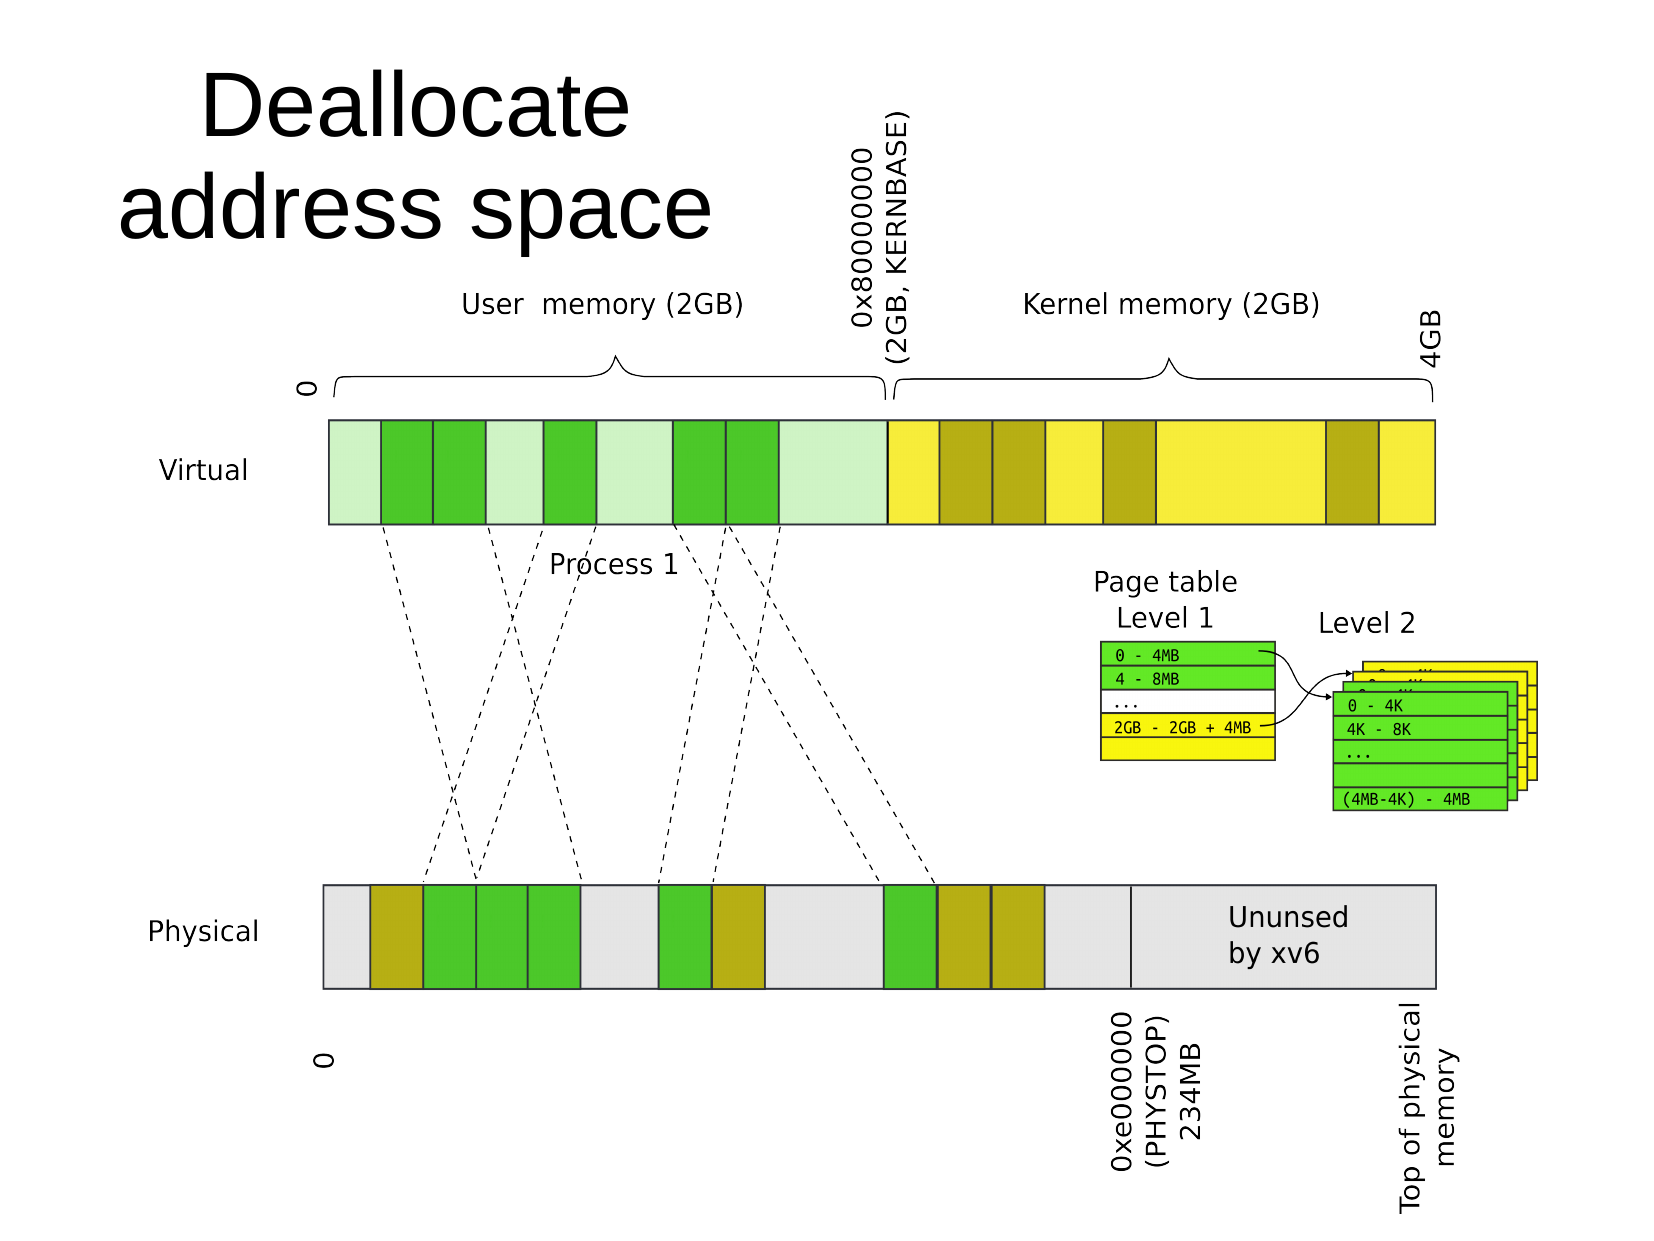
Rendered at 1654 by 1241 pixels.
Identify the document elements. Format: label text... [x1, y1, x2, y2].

title Deallocate address space [82, 49, 751, 263]
picture [150, 112, 1538, 1214]
